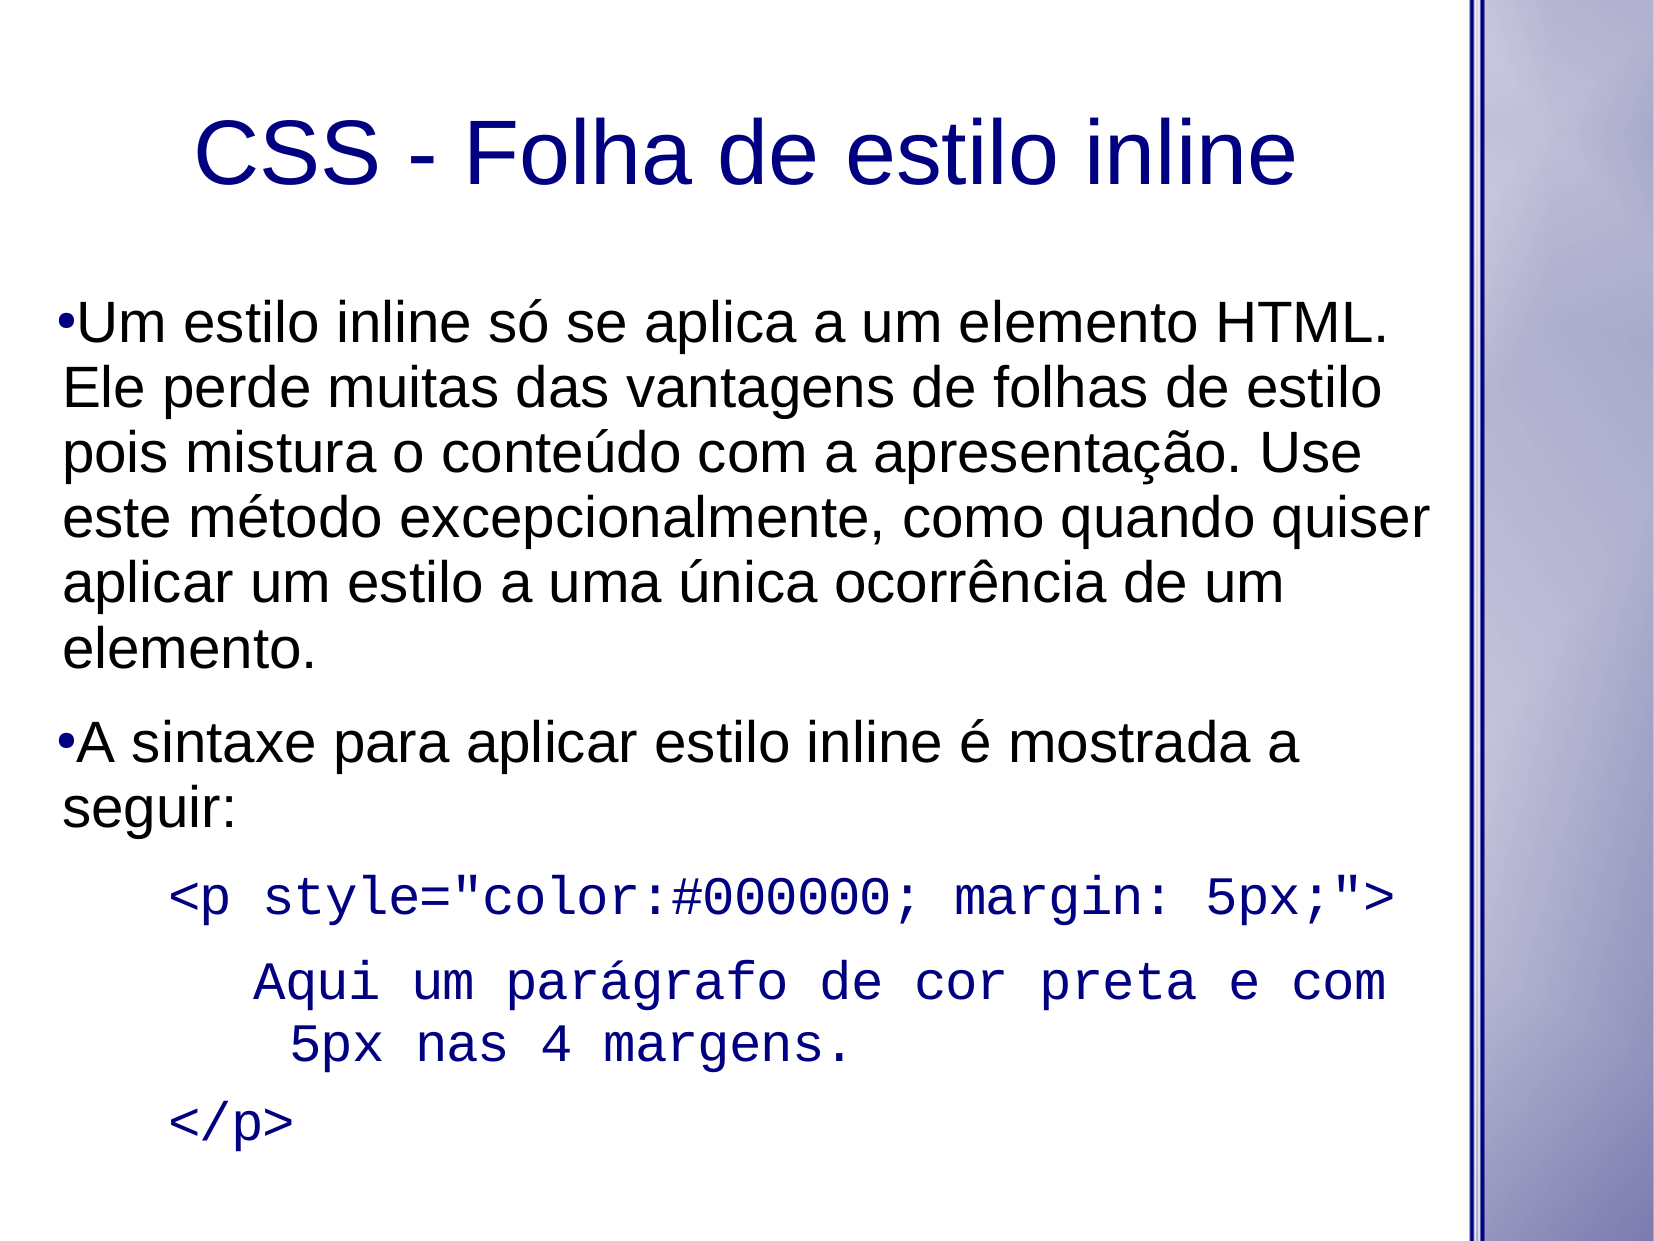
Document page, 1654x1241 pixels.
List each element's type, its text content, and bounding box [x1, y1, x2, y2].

list Um estilo inline só se aplica a um elemento HTML. Ele perde muitas das vantagens de folhas de estilo pois mistura o conteúdo com a apresentação. Use este método excepcionalmente, como quando quiser aplicar um estilo a uma única ocorrência de um elemento. A sintaxe para aplicar estilo inline é mostrada a seguir: <p style="color:#000000; margin: 5px;"> Aqui um parágrafo de cor preta e com 5px nas 4 margens. </p> [47, 290, 1447, 1157]
title CSS - Folha de estilo inline [47, 49, 1447, 257]
picture [0, 0, 1654, 1241]
